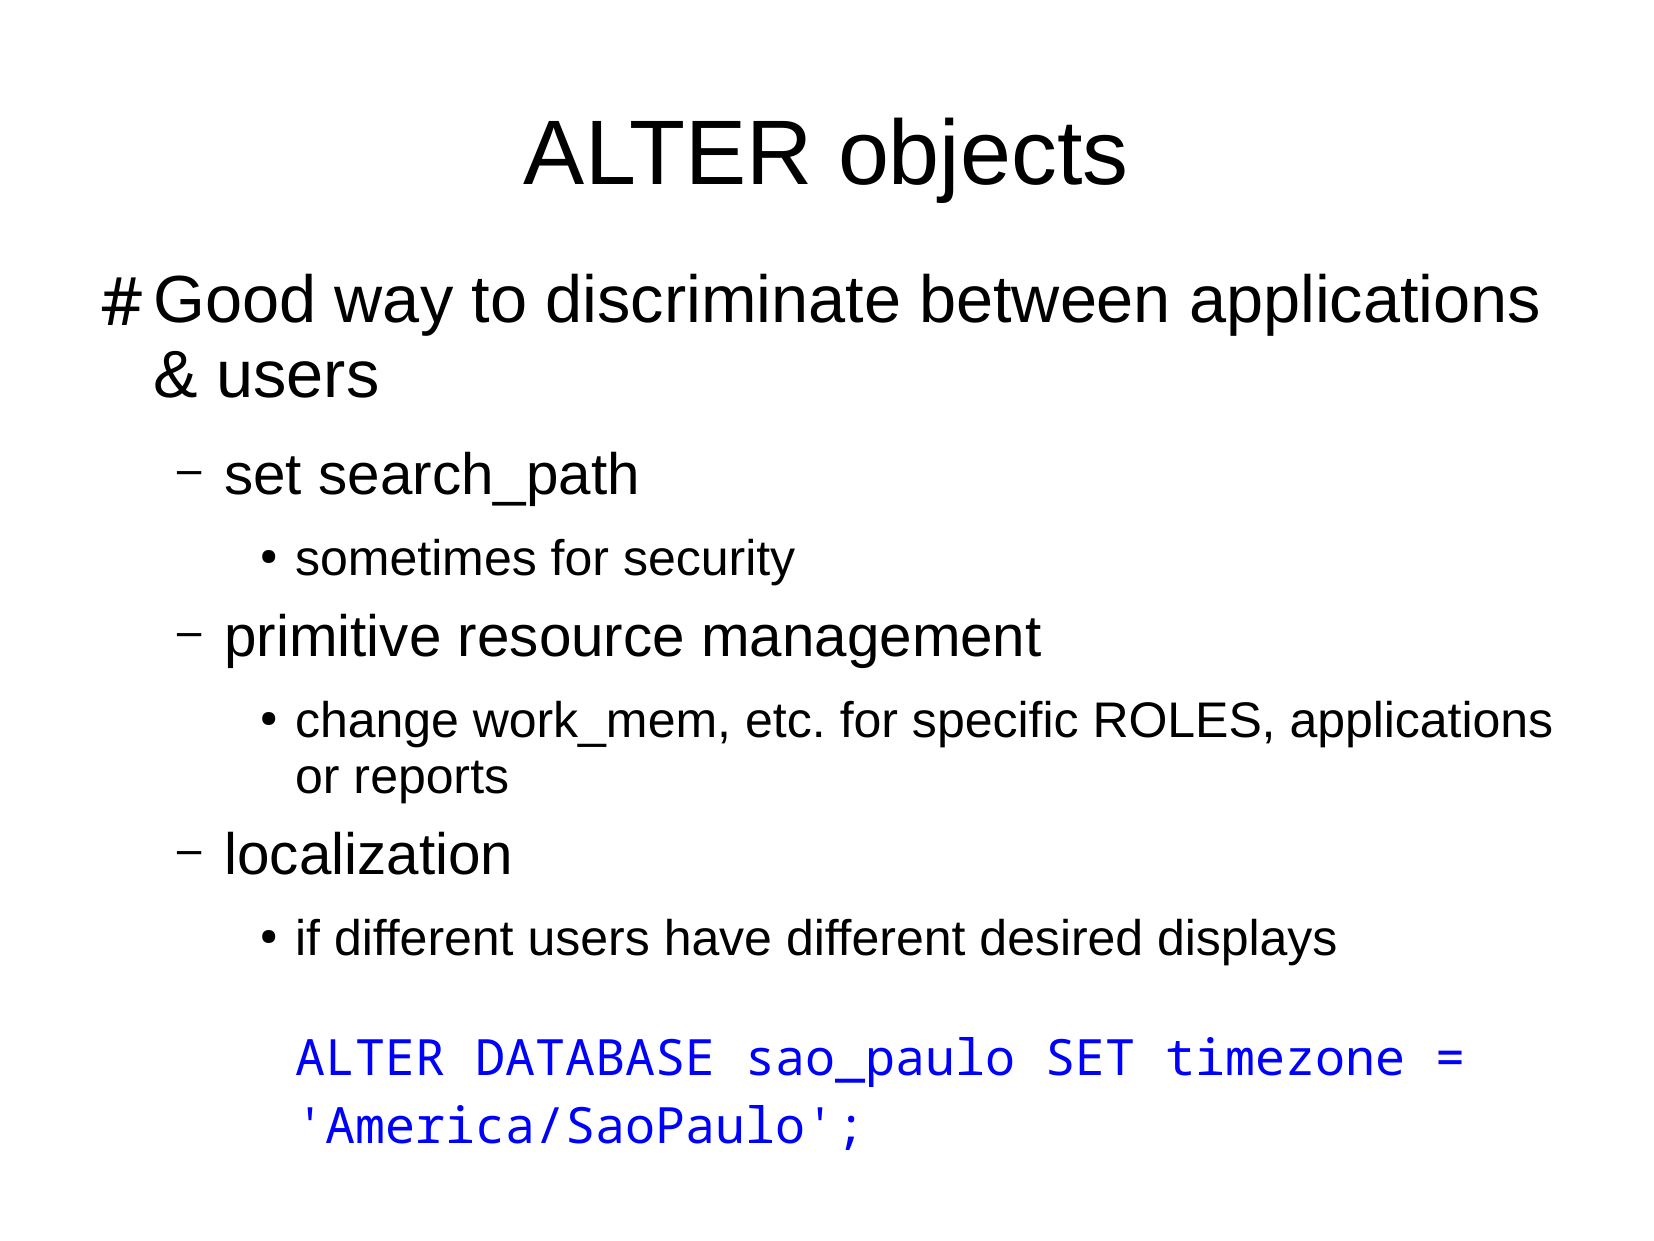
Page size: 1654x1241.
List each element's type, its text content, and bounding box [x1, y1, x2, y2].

list Good way to discriminate between applications & users set search_path sometimes for security primitive resource management change work_mem, etc. for specific ROLES, applications or reports localization if different users have different desired displays ALTER DATABASE sao_paulo SET timezone = 'America/SaoPaulo'; [82, 262, 1571, 1139]
title ALTER objects [82, 49, 1571, 257]
